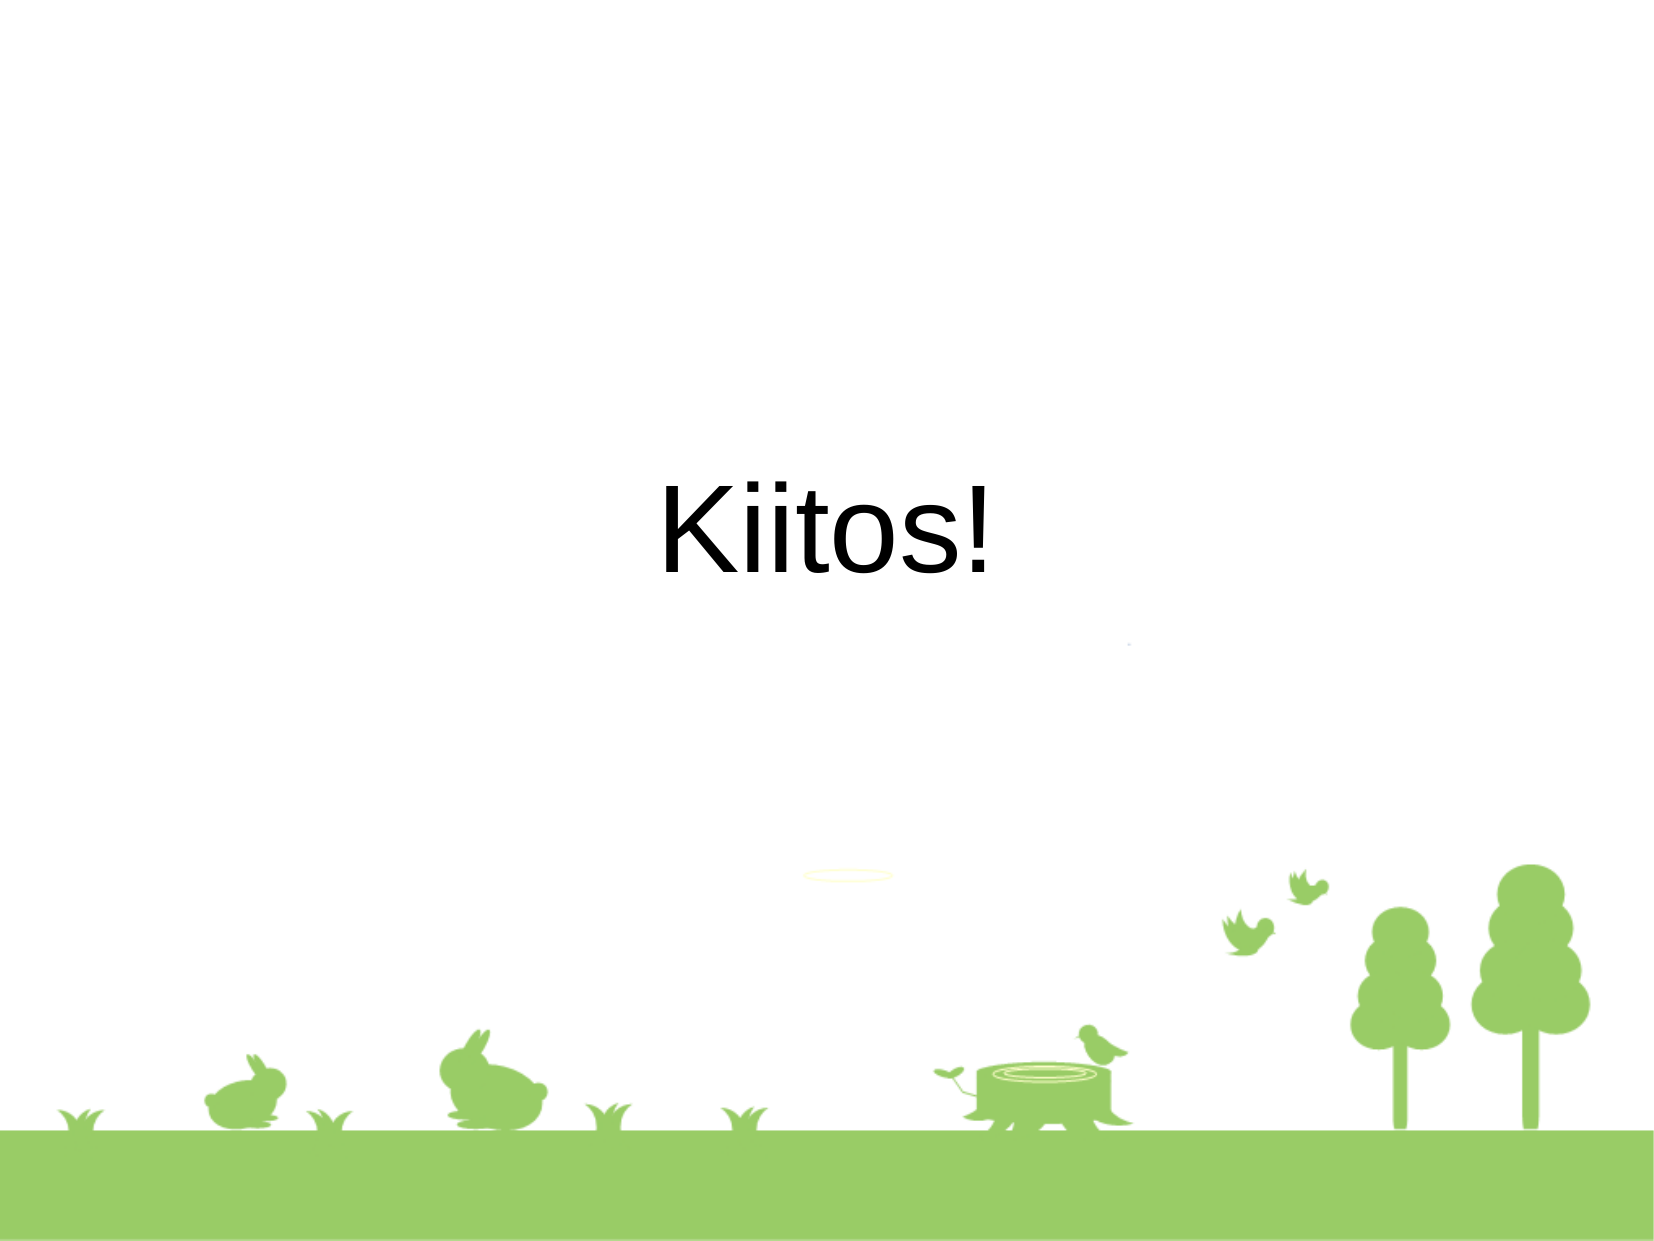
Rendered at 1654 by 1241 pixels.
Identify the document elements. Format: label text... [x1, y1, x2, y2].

subtitle Kiitos! [82, 49, 1571, 1010]
picture [0, 0, 1654, 1241]
